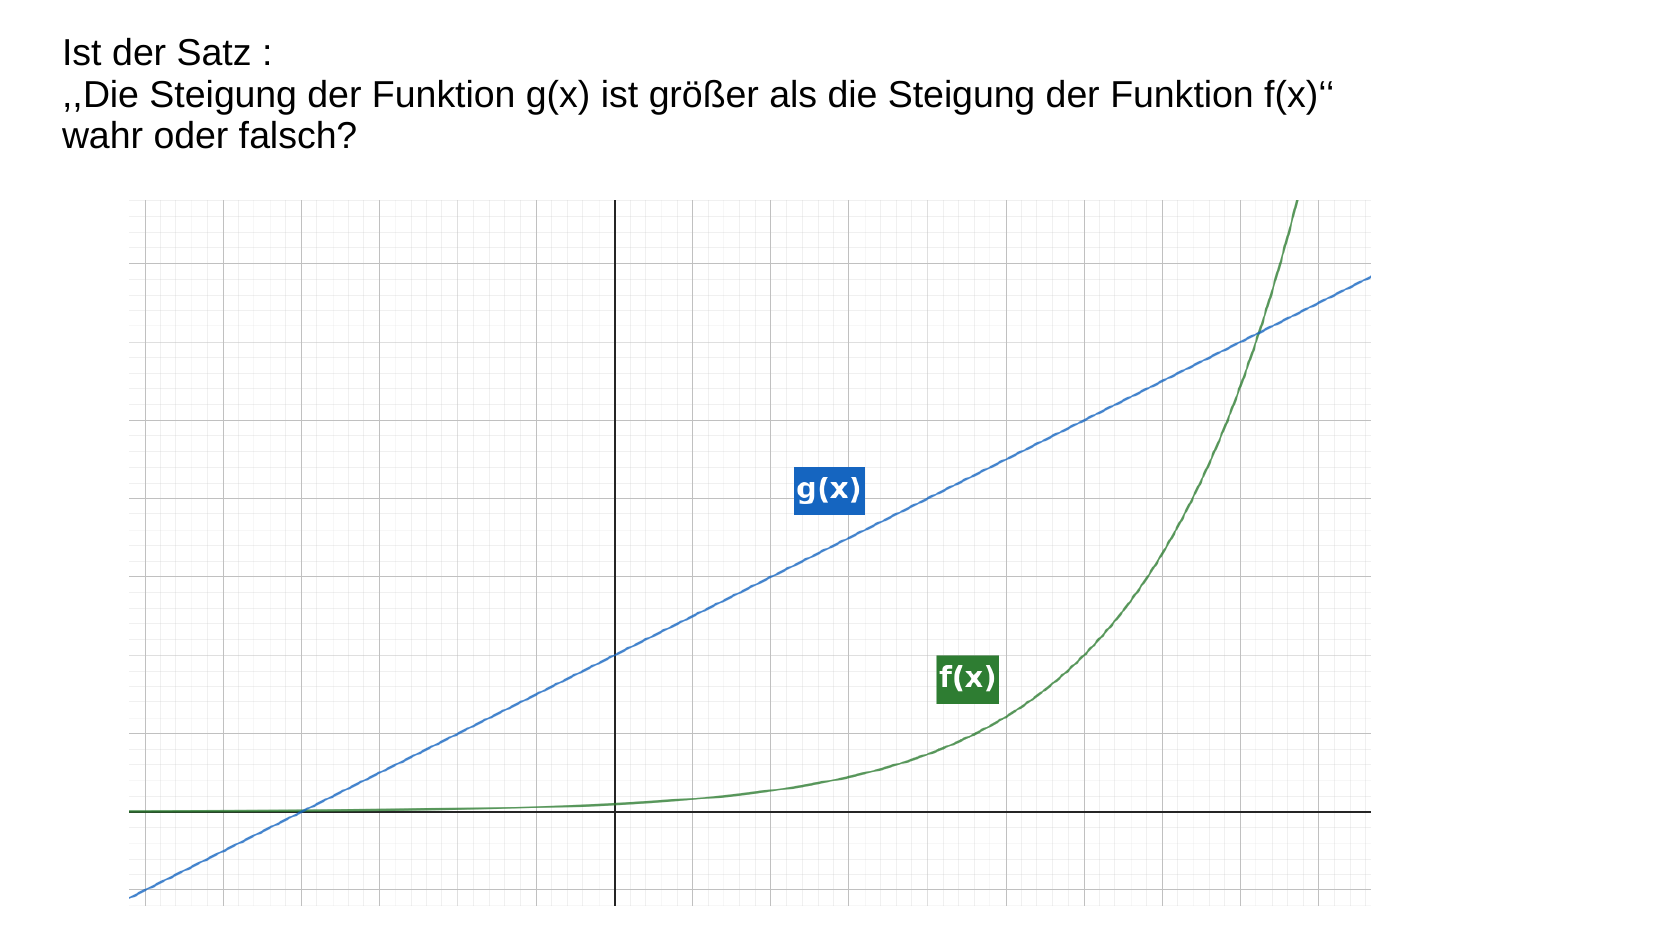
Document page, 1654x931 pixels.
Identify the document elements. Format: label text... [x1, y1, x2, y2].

picture [129, 200, 1371, 906]
text_box Ist der Satz : ,,Die Steigung der Funktion g(x) ist größer als die Steigung der Funktion f(x)‘‘ wahr oder falsch? [47, 23, 1642, 165]
